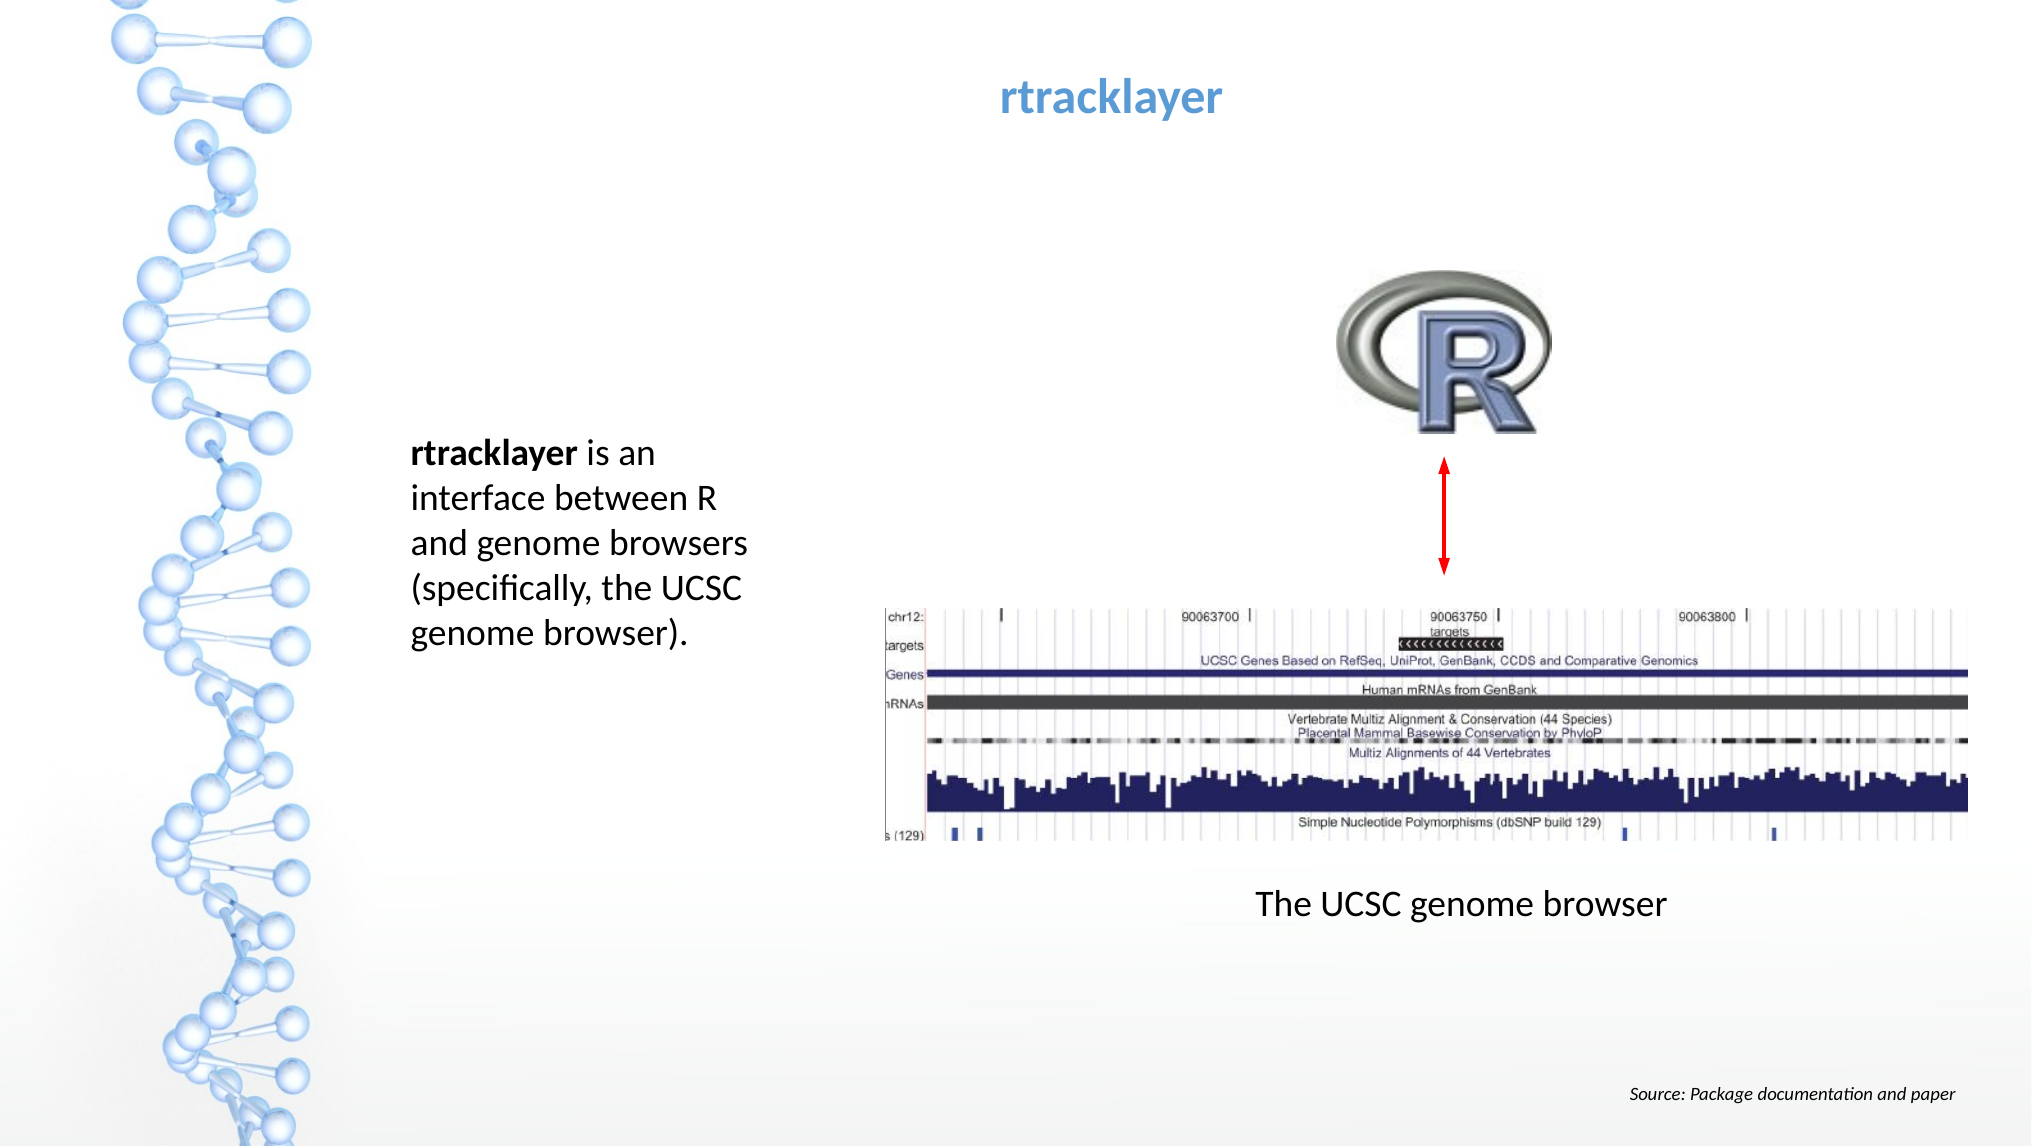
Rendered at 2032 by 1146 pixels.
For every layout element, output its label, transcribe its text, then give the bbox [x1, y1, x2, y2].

picture [885, 608, 1968, 841]
text_box rtracklayer is an interface between R and genome browsers (specifically, the UCSC genome browser). [395, 420, 795, 663]
text_box rtracklayer [984, 55, 1261, 132]
picture [1336, 270, 1552, 435]
text_box The UCSC genome browser [1240, 871, 1697, 932]
text_box Source: Package documentation and paper [1614, 1073, 1977, 1112]
